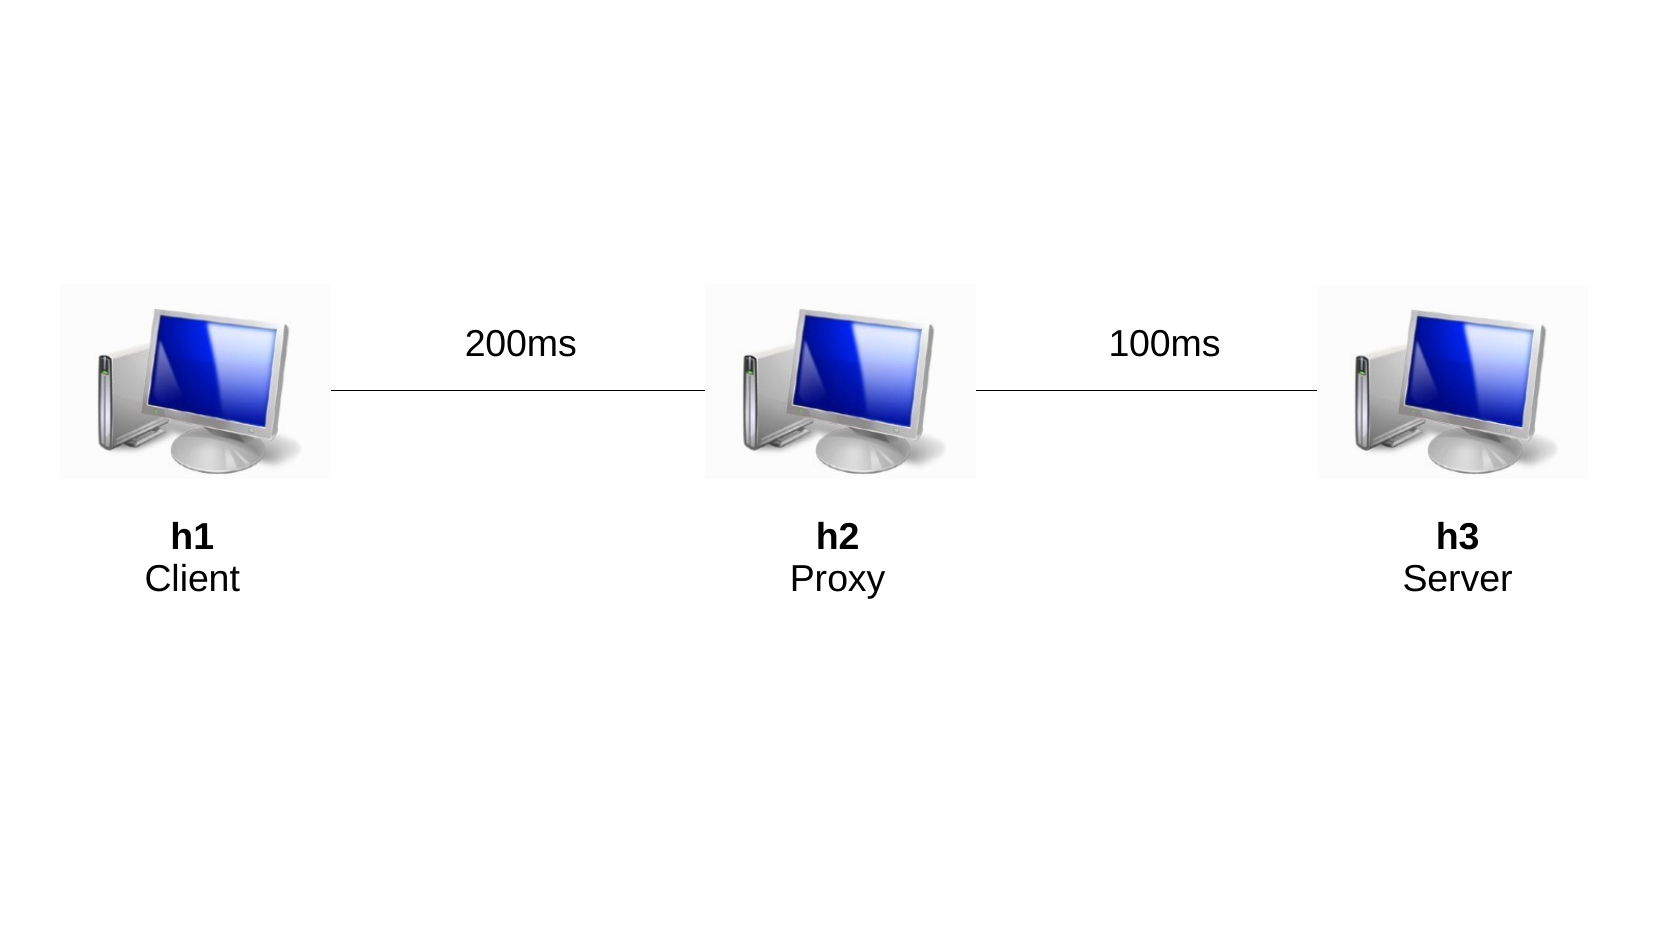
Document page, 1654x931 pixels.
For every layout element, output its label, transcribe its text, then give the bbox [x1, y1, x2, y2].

text_box 200ms [450, 315, 592, 372]
picture [1317, 285, 1588, 479]
picture [60, 284, 331, 479]
text_box h1 Client [129, 508, 256, 608]
picture [705, 284, 976, 479]
text_box h3 Server [1387, 508, 1528, 608]
text_box h2 Proxy [775, 508, 901, 608]
text_box 100ms [1093, 315, 1236, 372]
